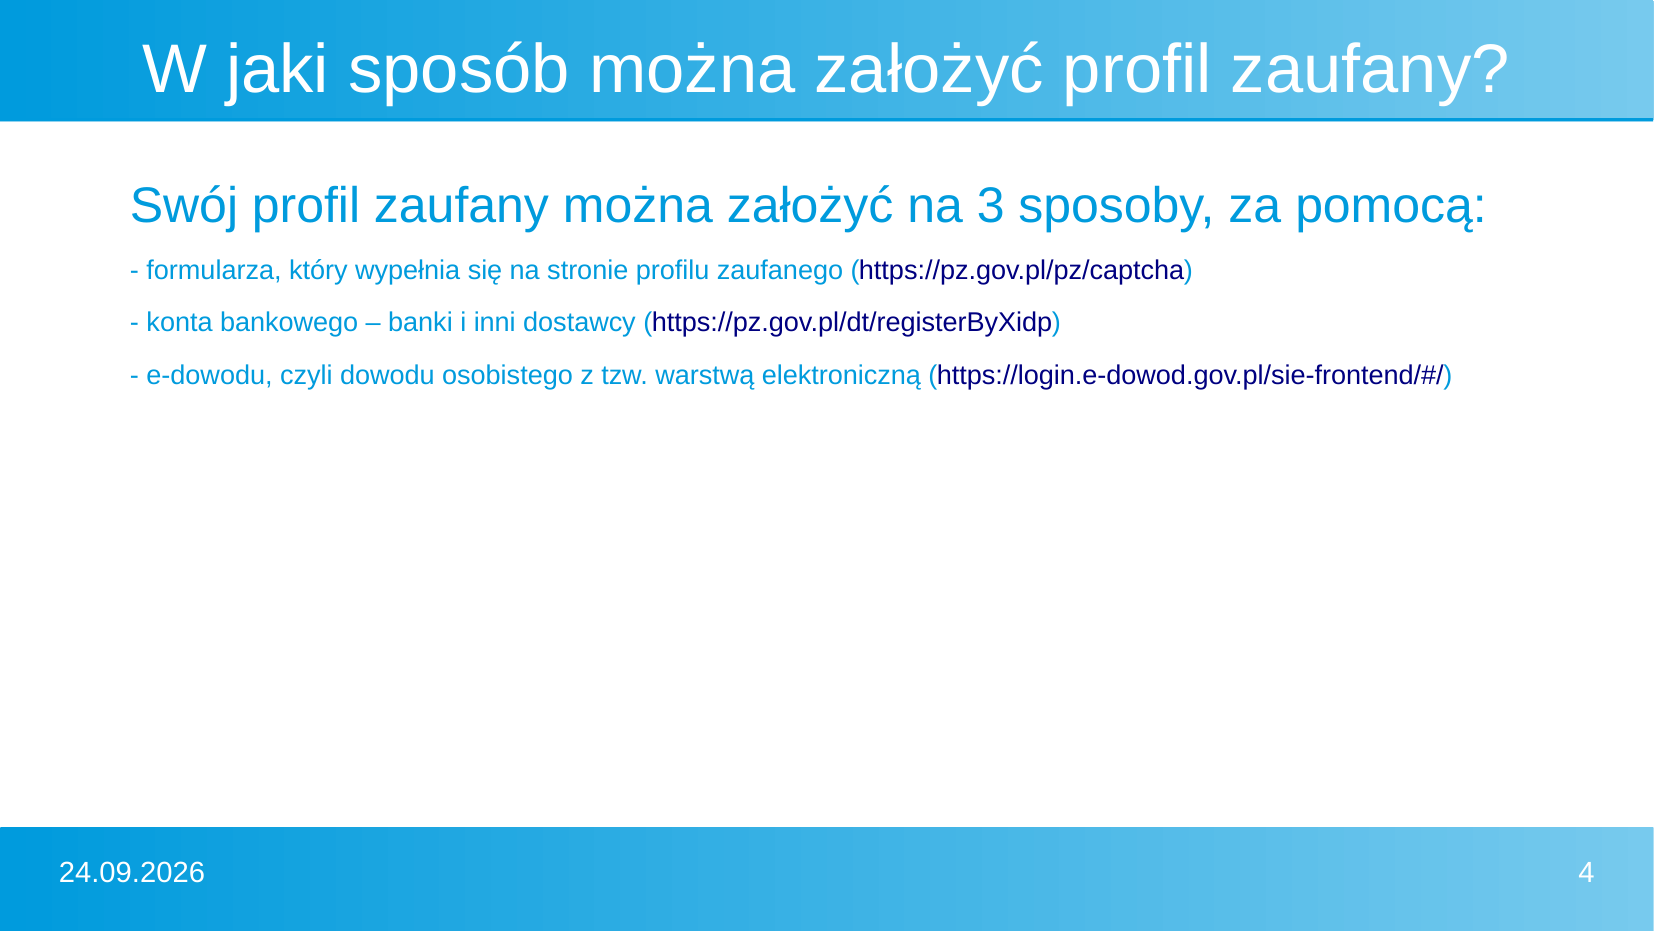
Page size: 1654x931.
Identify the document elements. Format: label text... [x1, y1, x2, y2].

title W jaki sposób można założyć profil zaufany? [59, 29, 1595, 108]
list Swój profil zaufany można założyć na 3 sposoby, za pomocą: - formularza, który wypełnia się na stronie profilu zaufanego (https://pz.gov.pl/pz/captcha) - konta bankowego – banki i inni dostawcy (https://pz.gov.pl/dt/registerByXidp) - e-dowodu, czyli dowodu osobistego z tzw. warstwą elektroniczną (https://login.e-dowod.gov.pl/sie-frontend/#/) [59, 177, 1595, 768]
